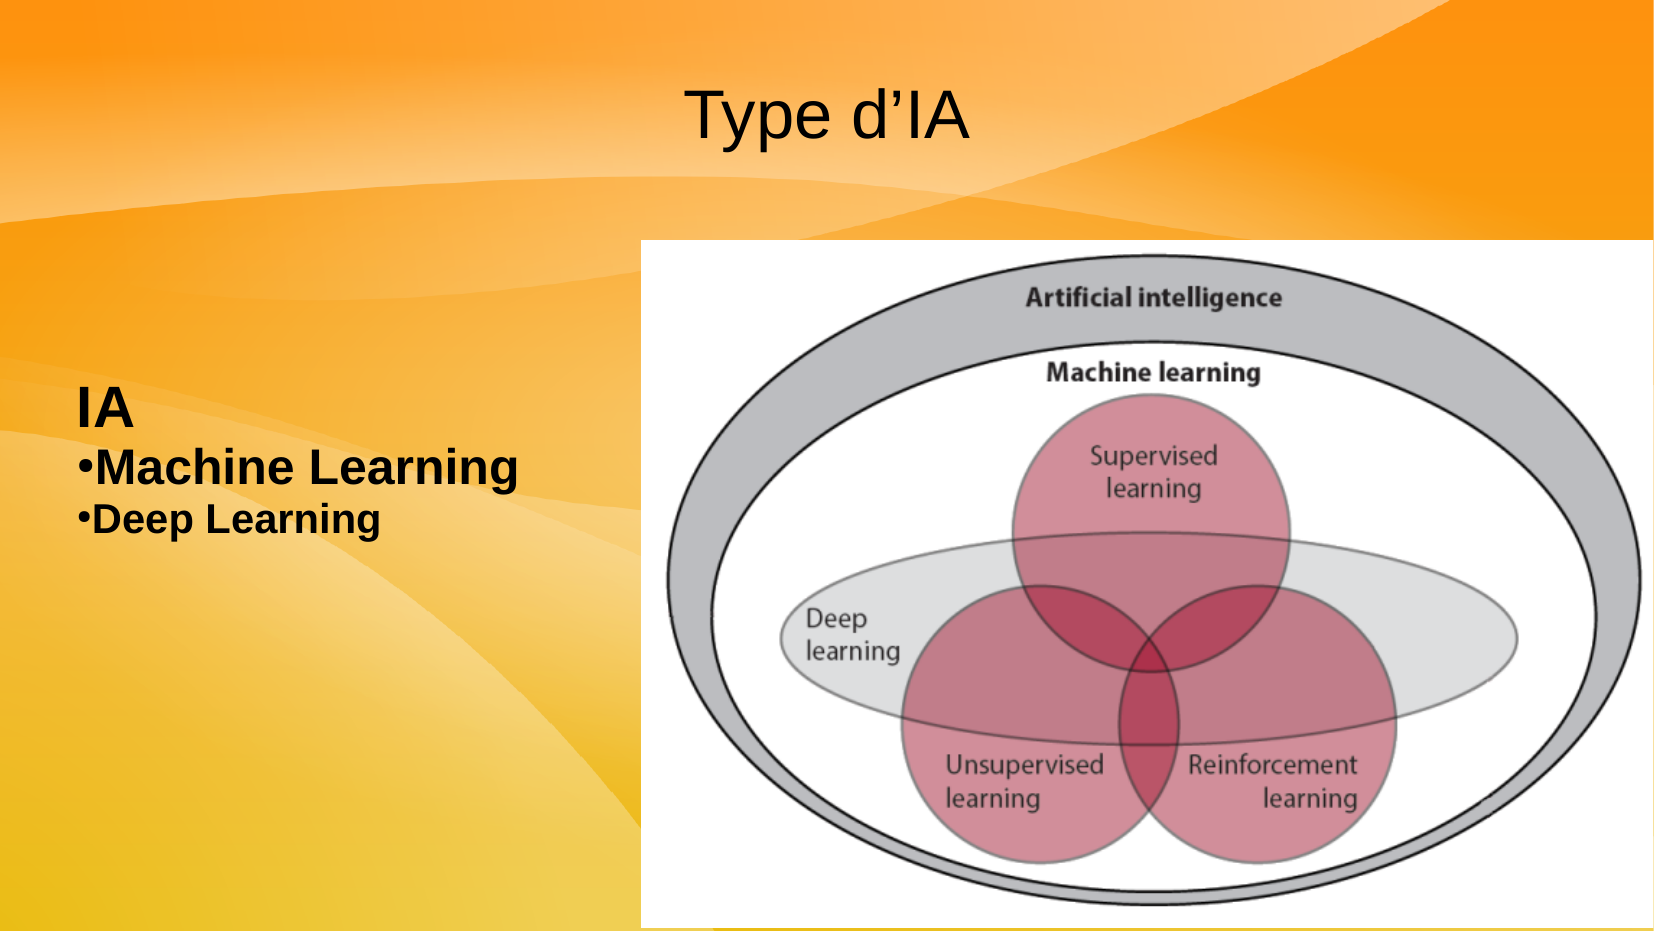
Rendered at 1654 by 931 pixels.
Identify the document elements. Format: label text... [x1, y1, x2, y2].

title Type d’IA [82, 37, 1571, 193]
subtitle IA Machine Learning Deep Learning [76, 179, 1565, 928]
picture [0, 0, 1654, 931]
